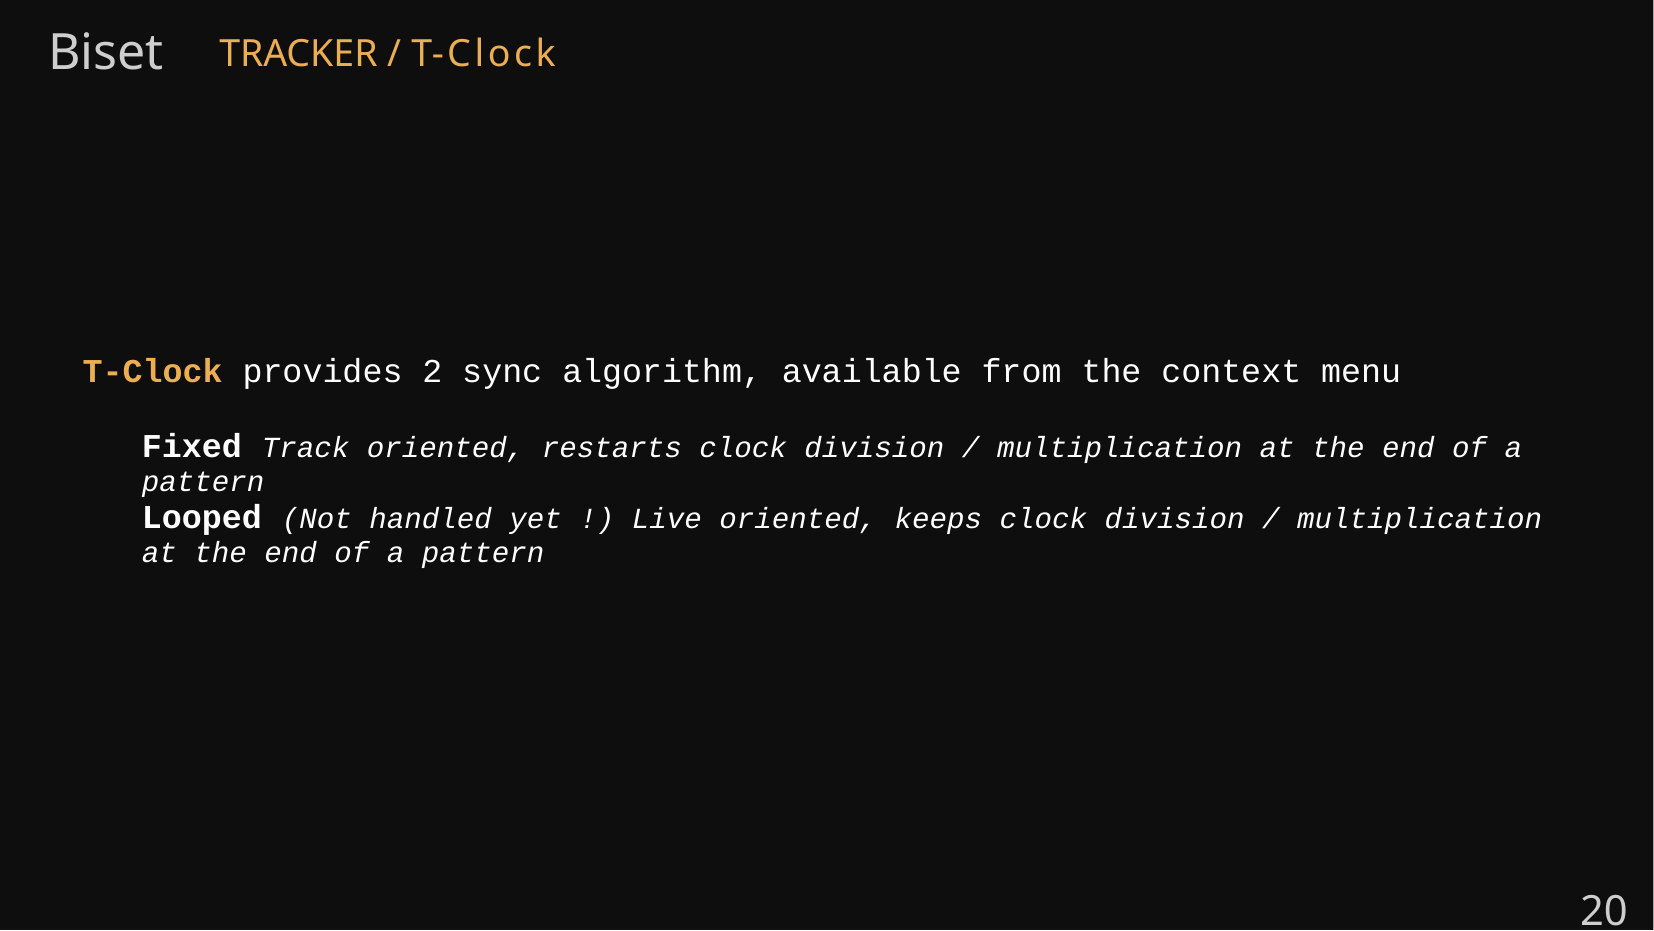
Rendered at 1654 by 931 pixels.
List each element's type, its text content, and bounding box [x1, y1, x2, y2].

list T-Clock provides 2 sync algorithm, available from the context menu Fixed Track oriented, restarts clock division / multiplication at the end of a pattern Looped (Not handled yet !) Live oriented, keeps clock division / multiplication at the end of a pattern [82, 354, 1571, 784]
text_box TRACKER / T-Clock [204, 19, 680, 216]
title Biset [5, 23, 207, 77]
text_box 20 [1565, 873, 1654, 931]
